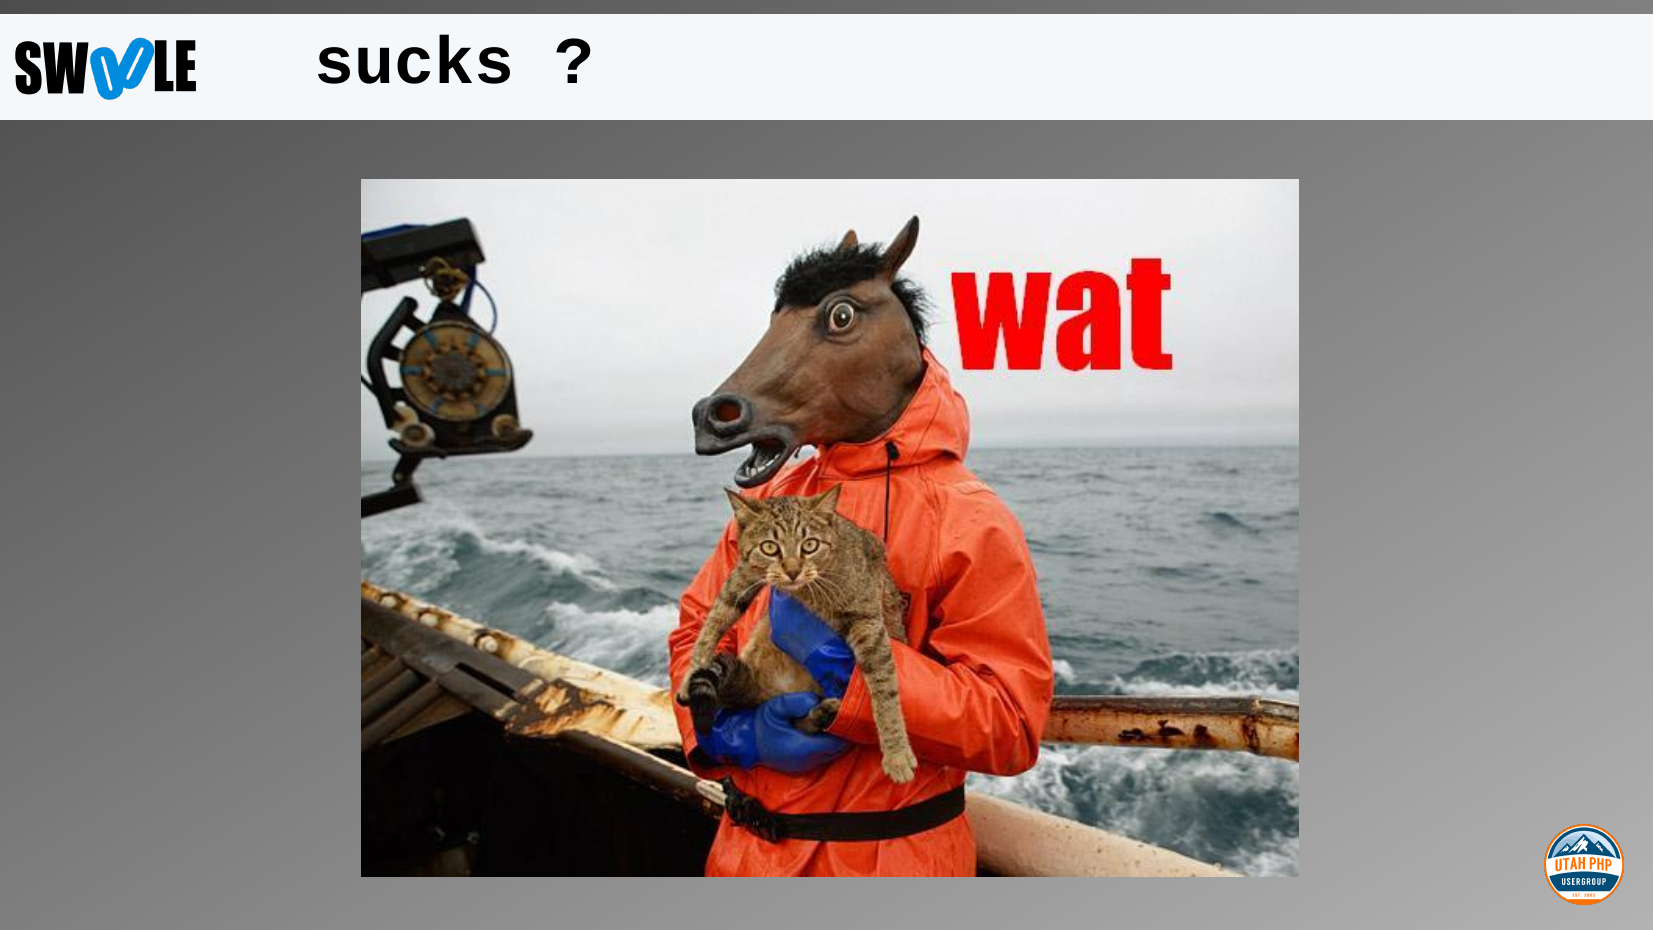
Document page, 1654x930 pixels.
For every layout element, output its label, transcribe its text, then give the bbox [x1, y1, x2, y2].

picture [361, 179, 1299, 877]
picture [15, 14, 196, 124]
picture [1544, 824, 1624, 905]
text_box [0, 14, 15, 120]
title sucks ? [314, 14, 1586, 118]
text_box [196, 14, 1653, 120]
